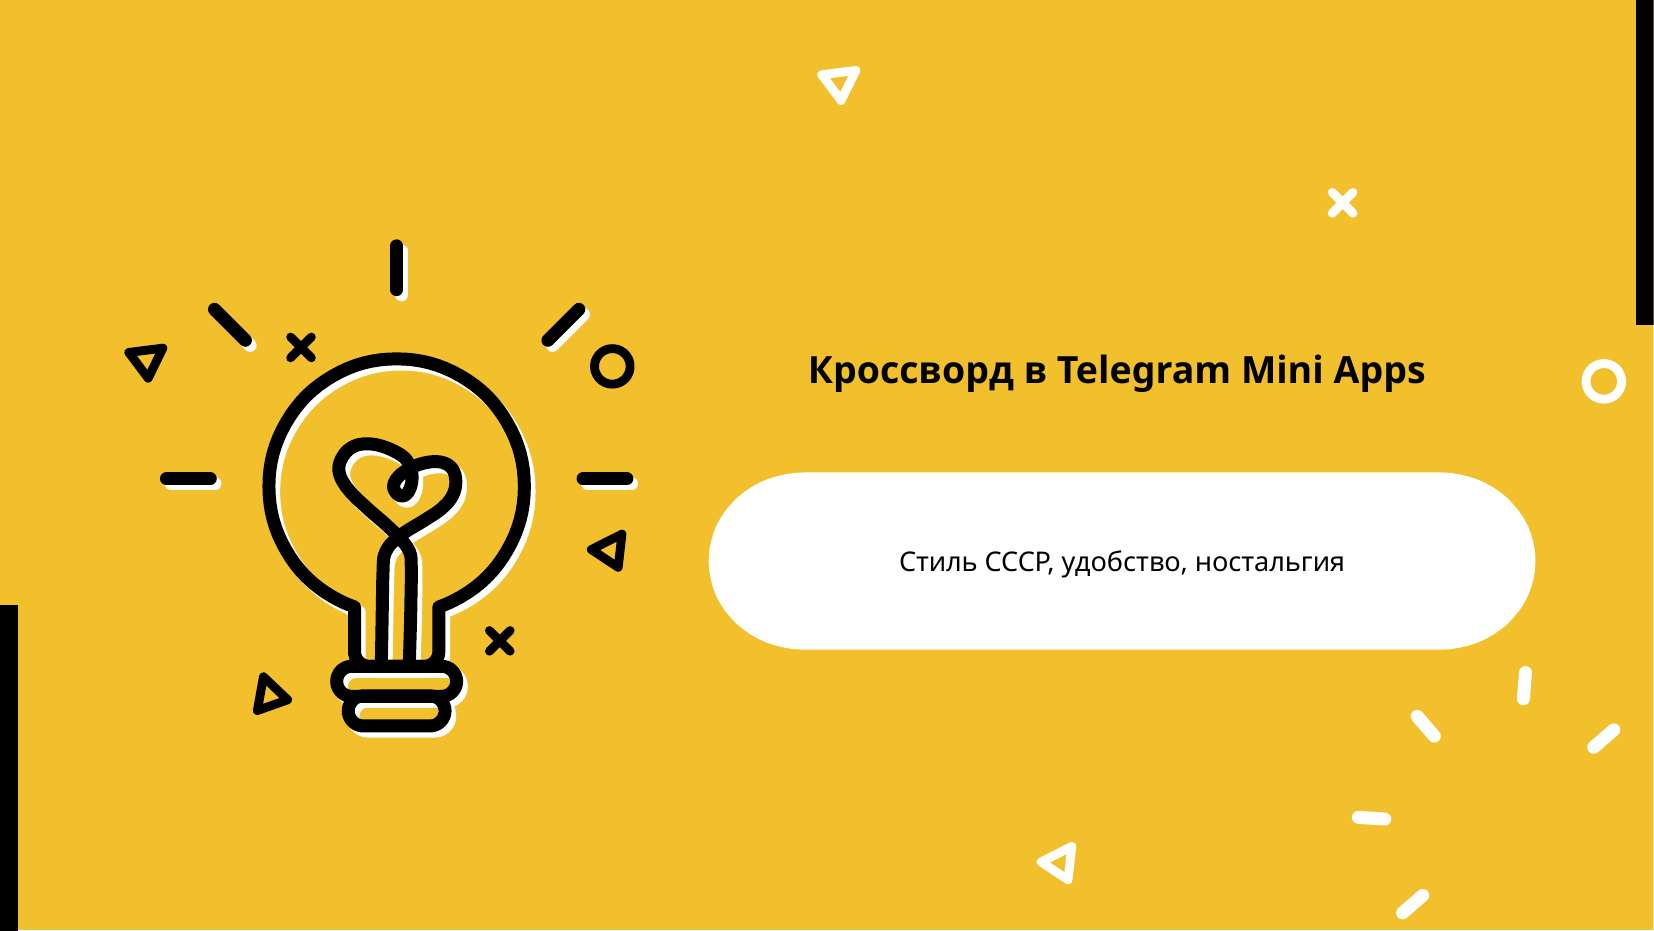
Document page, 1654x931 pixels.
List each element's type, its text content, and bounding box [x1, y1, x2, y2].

title Кроссворд в Telegram Mini Apps [708, 295, 1536, 443]
subtitle Стиль СССР, удобство, ностальгия [708, 472, 1536, 650]
